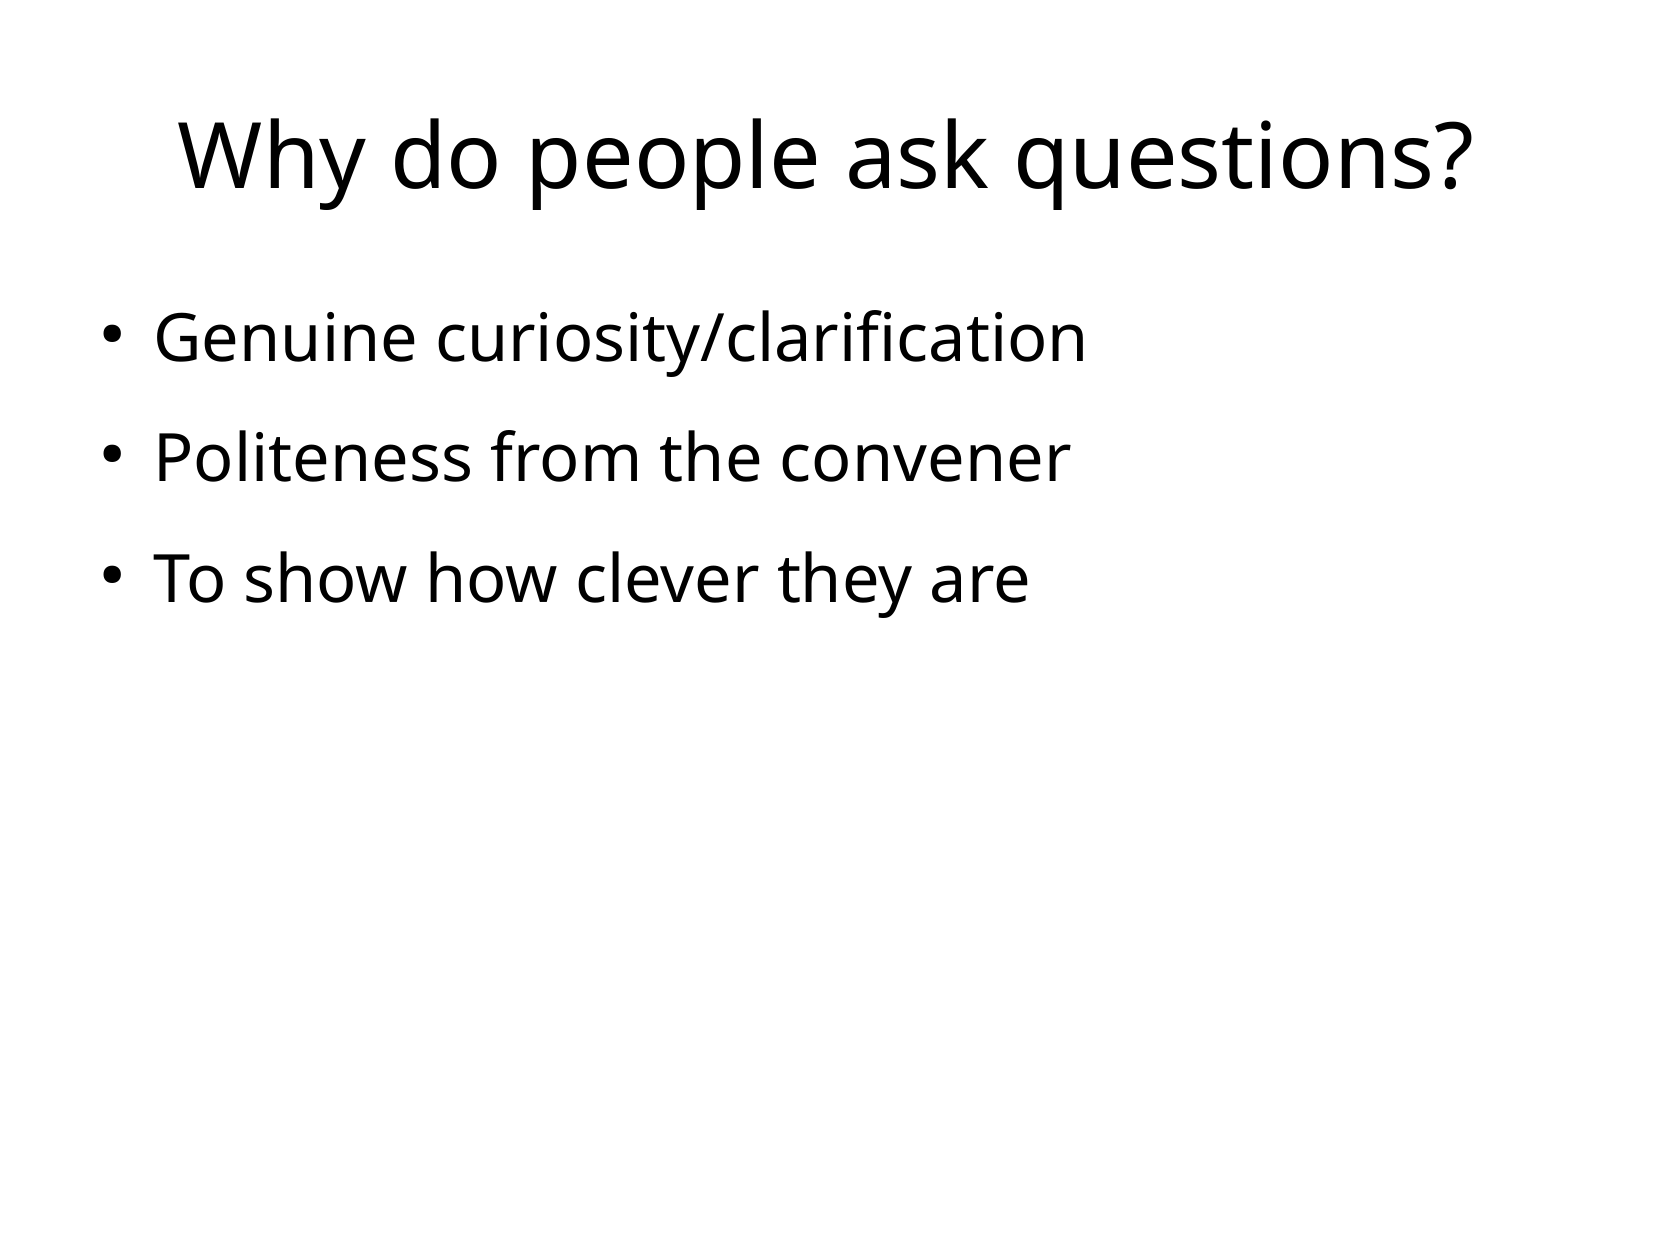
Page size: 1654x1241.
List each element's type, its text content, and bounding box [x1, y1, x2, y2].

list Genuine curiosity/clarification Politeness from the convener To show how clever they are [82, 290, 1571, 1109]
title Why do people ask questions? [82, 56, 1571, 250]
